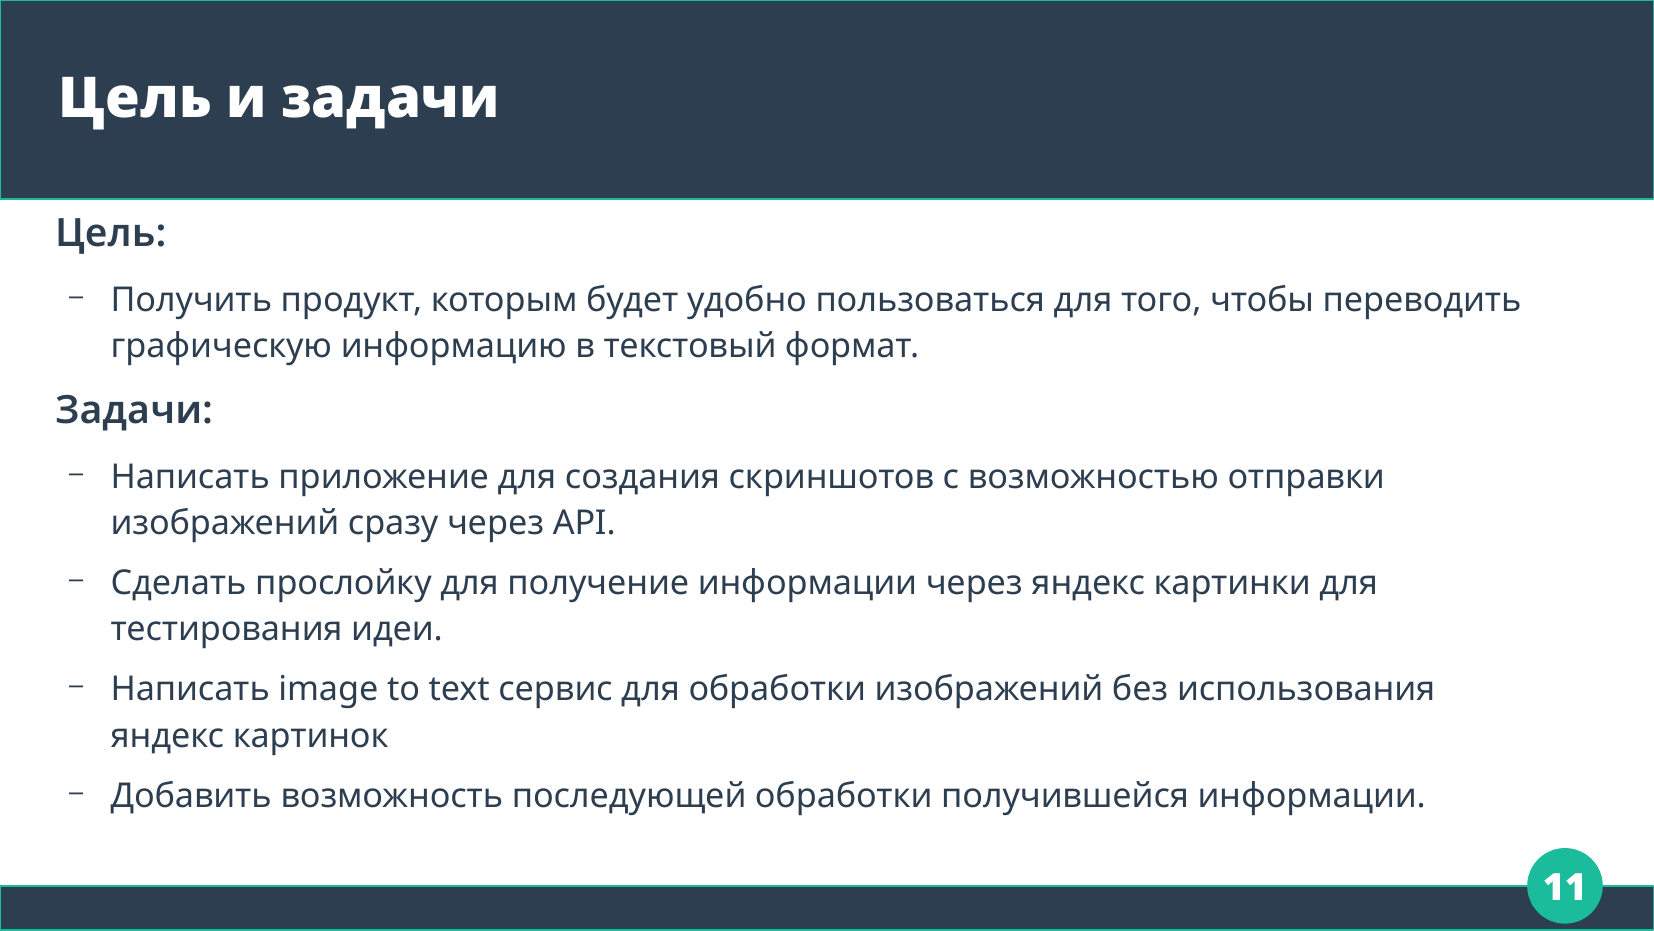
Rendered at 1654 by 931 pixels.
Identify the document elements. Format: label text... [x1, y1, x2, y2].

list Цель: Получить продукт, которым будет удобно пользоваться для того, чтобы переводить графическую информацию в текстовый формат. Задачи: Написать приложение для создания скриншотов с возможностью отправки изображений сразу через API. Cделать прослойку для получение информации через яндекс картинки для тестирования идеи. Написать image to text сервис для обработки изображений без использования яндекс картинок Добавить возможность последующей обработки получившейся информации. [0, 204, 1536, 826]
title Цель и задачи [59, 37, 1595, 156]
